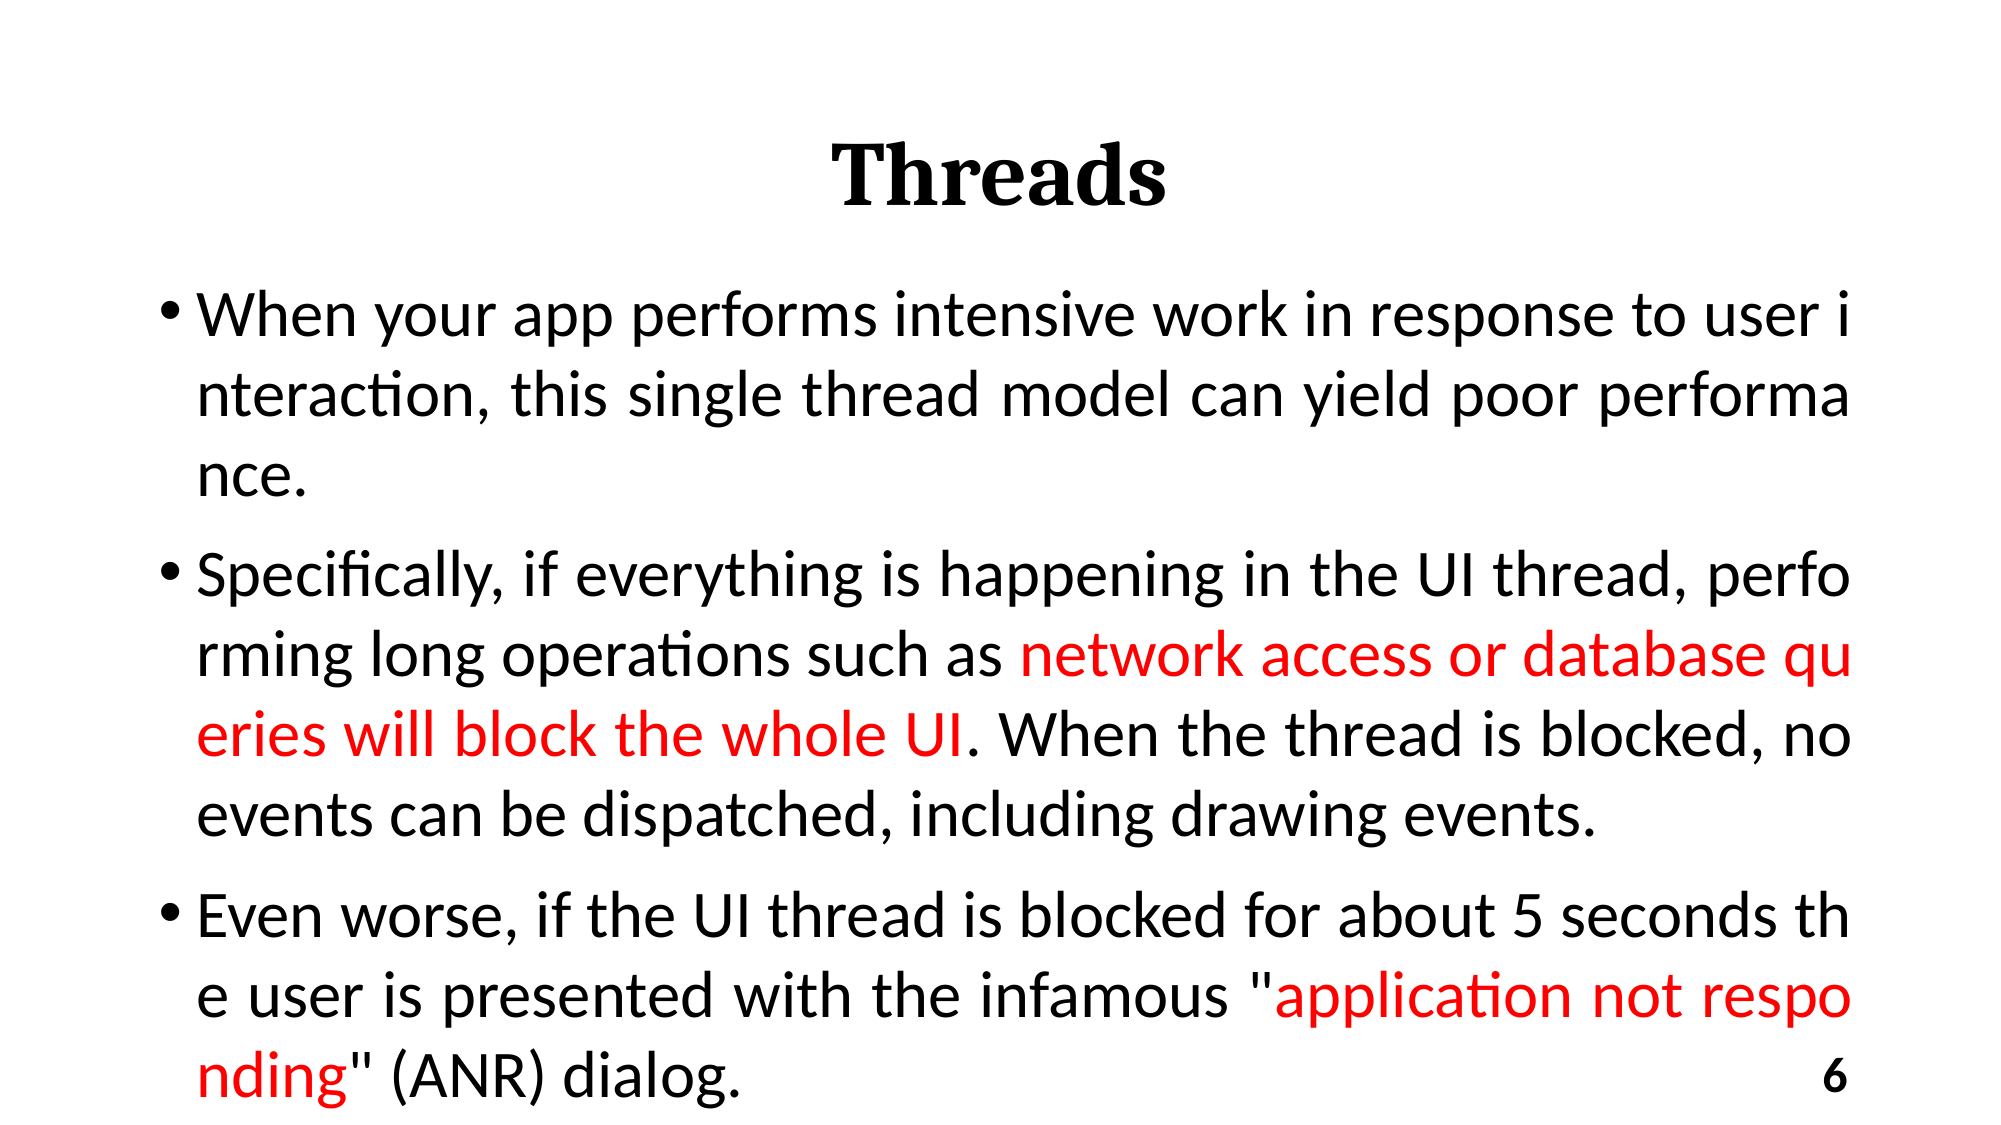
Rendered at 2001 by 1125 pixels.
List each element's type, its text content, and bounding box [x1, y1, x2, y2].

list When your app performs intensive work in response to user interaction, this single thread model can yield poor performance. Specifically, if everything is happening in the UI thread, performing long operations such as network access or database queries will block the whole UI. When the thread is blocked, no events can be dispatched, including drawing events. Even worse, if the UI thread is blocked for about 5 seconds the user is presented with the infamous "application not responding" (ANR) dialog. [143, 261, 1869, 991]
slide_number <number> [1412, 1042, 1863, 1103]
title Threads [137, 59, 1863, 278]
